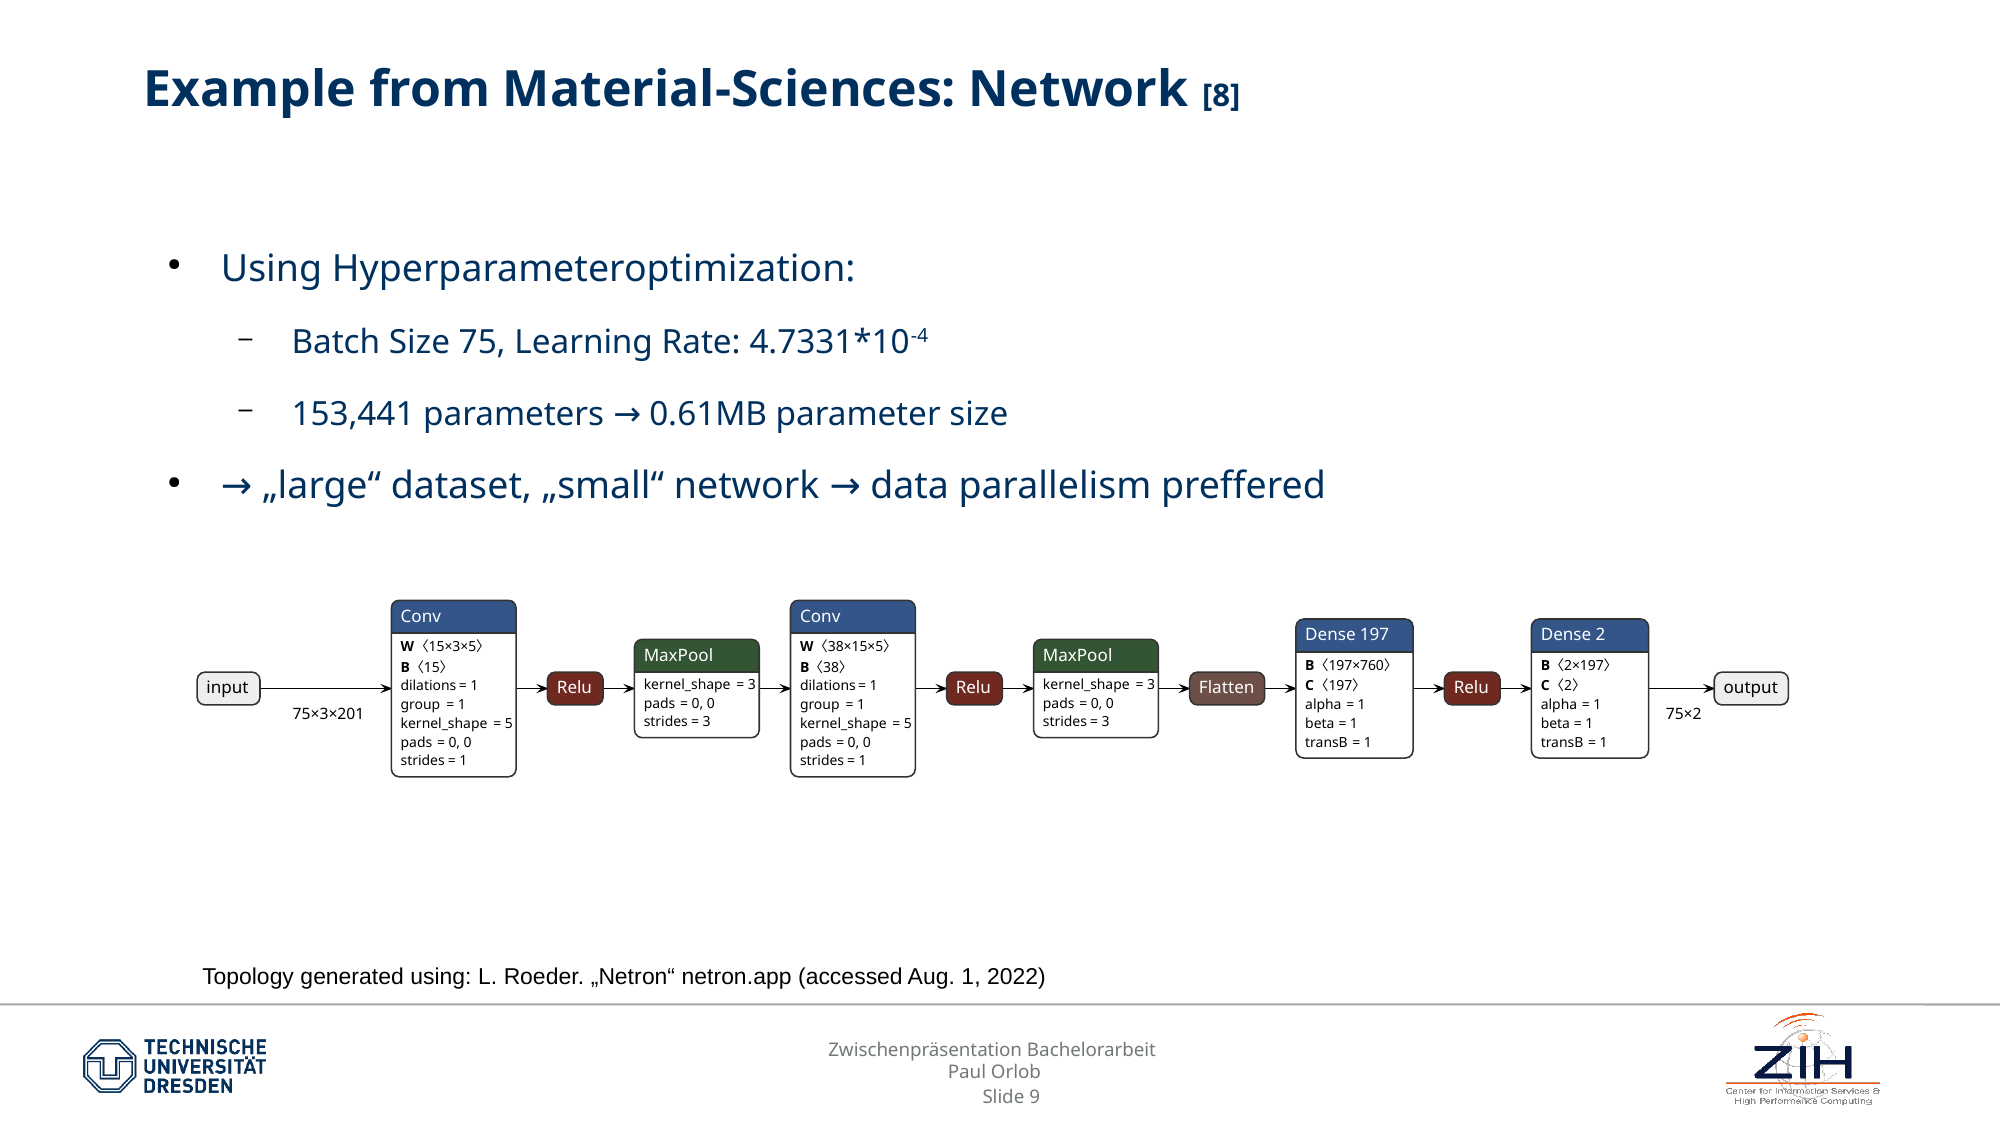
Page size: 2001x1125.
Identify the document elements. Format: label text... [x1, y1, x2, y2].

picture [83, 1039, 266, 1093]
list Using Hyperparameteroptimization: Batch Size 75, Learning Rate: 4.7331*10-4 153,441 parameters → 0.61MB parameter size → „large“ dataset, „small“ network → data parallelism preffered [150, 243, 1720, 957]
title Example from Material-Sciences: Network [8] [143, 56, 1880, 169]
picture [1726, 1013, 1880, 1105]
text_box Topology generated using: L. Roeder. „Netron“ netron.app (accessed Aug. 1, 2022) [187, 956, 1163, 997]
picture [187, 590, 1799, 788]
